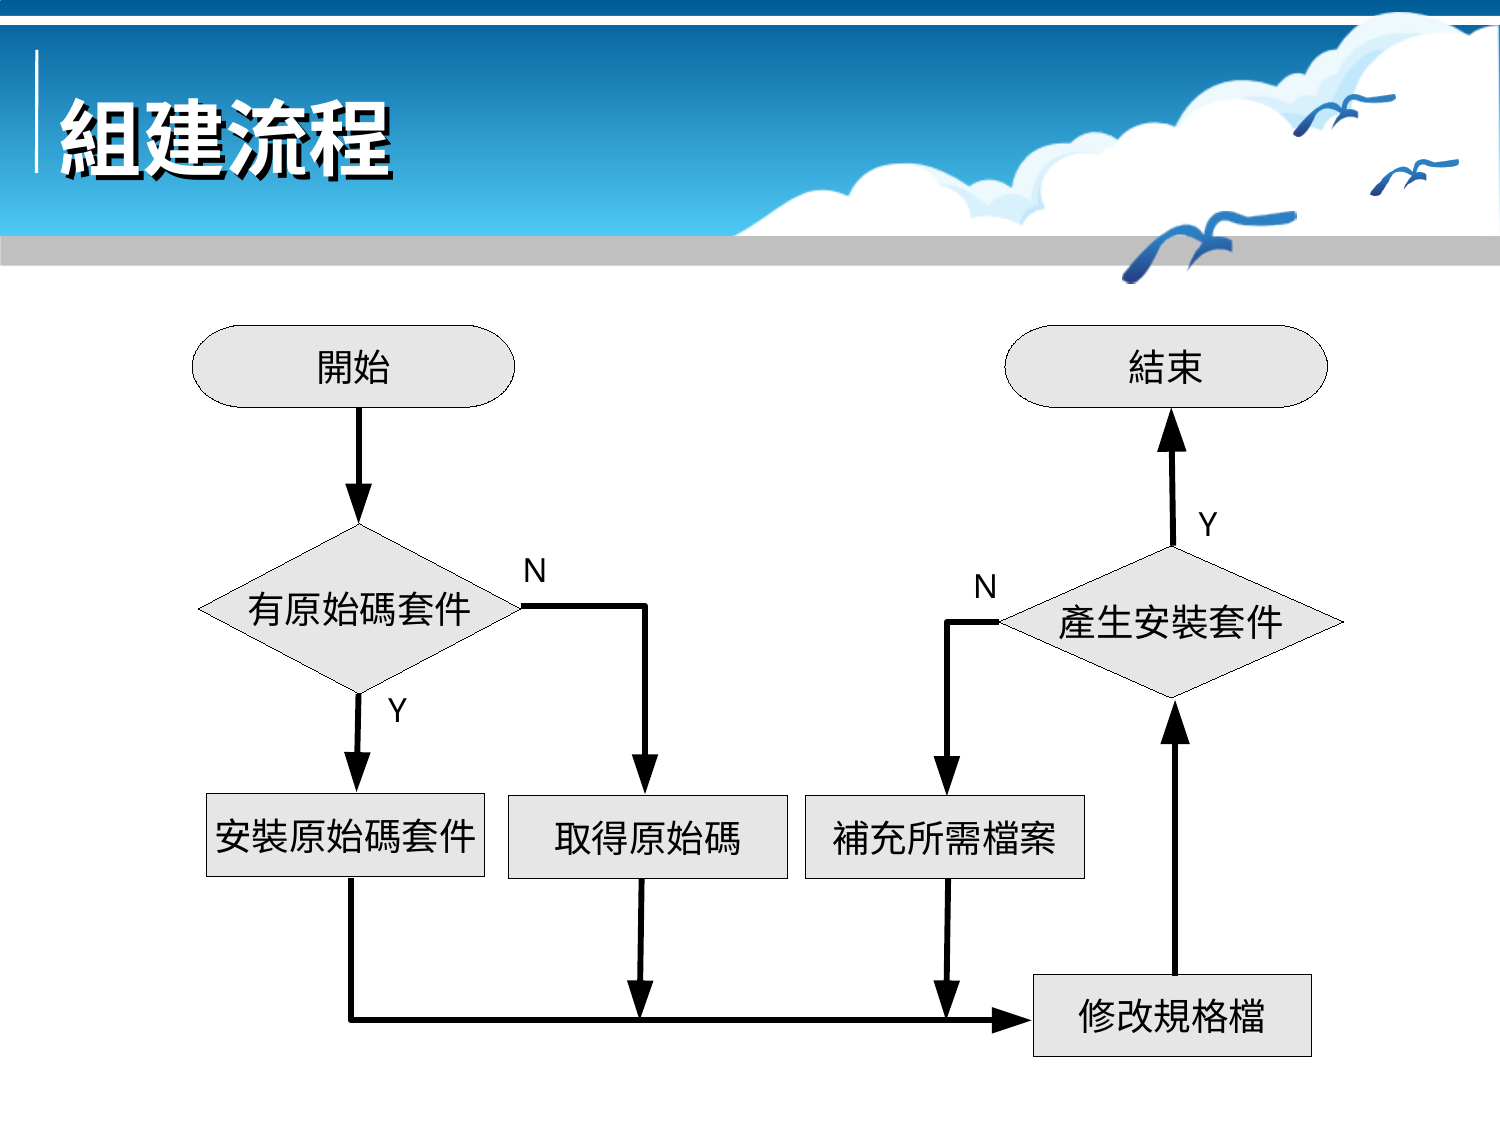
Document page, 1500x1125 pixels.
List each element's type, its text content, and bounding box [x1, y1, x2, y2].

text_box 修改規格檔 [1033, 974, 1312, 1057]
text_box 開始 [192, 325, 515, 408]
text_box 結束 [1004, 325, 1328, 408]
text_box Y [373, 681, 423, 738]
text_box N [507, 541, 562, 598]
text_box 產生安裝套件 [999, 546, 1344, 698]
text_box Y [1183, 495, 1234, 552]
text_box 補充所需檔案 [805, 795, 1085, 879]
picture [730, 12, 1500, 284]
text_box 有原始碼套件 [198, 523, 521, 693]
text_box 安裝原始碼套件 [206, 793, 485, 877]
title 組建流程 [59, 86, 1465, 186]
text_box 取得原始碼 [508, 795, 788, 879]
text_box N [958, 557, 1013, 614]
